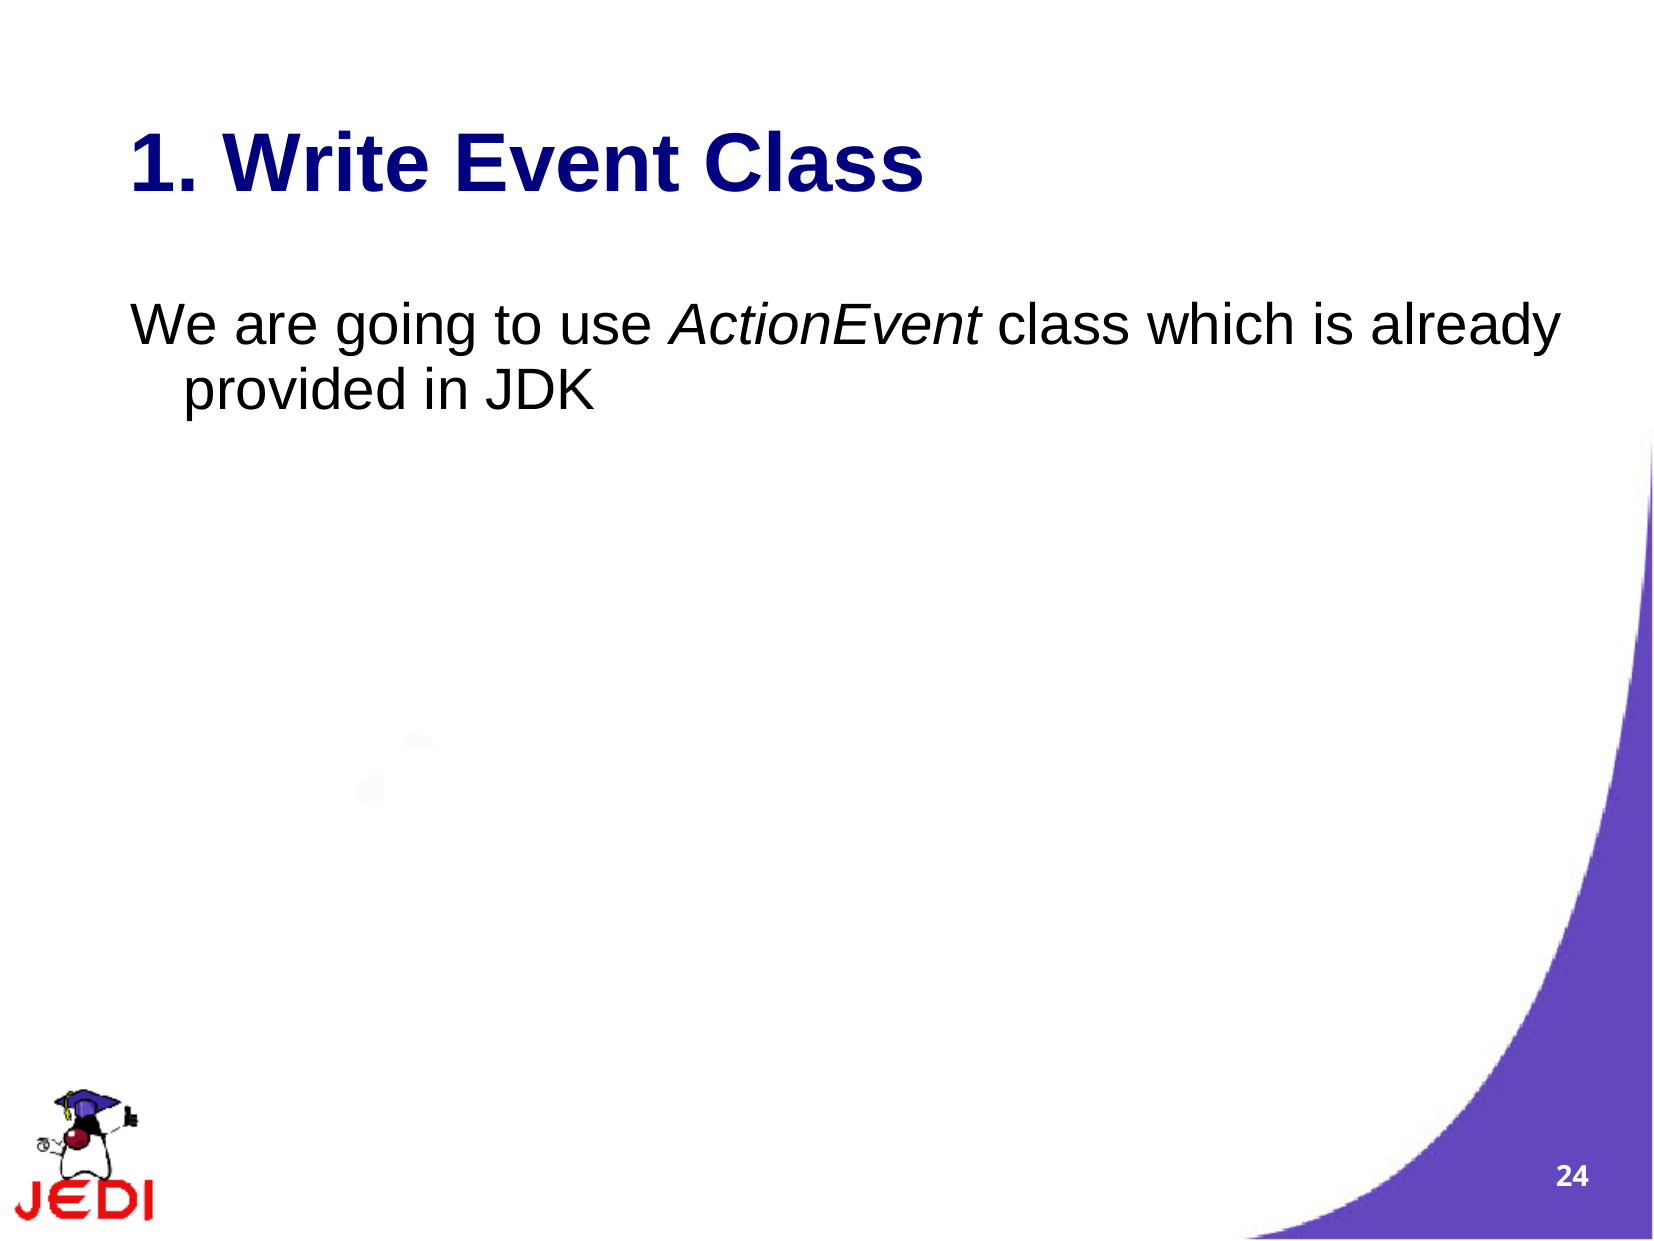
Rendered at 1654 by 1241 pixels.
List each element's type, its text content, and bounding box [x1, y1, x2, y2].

picture [0, 0, 1654, 1241]
title 1. Write Event Class [129, 58, 1483, 266]
list We are going to use ActionEvent class which is already provided in JDK [113, 291, 1654, 1074]
